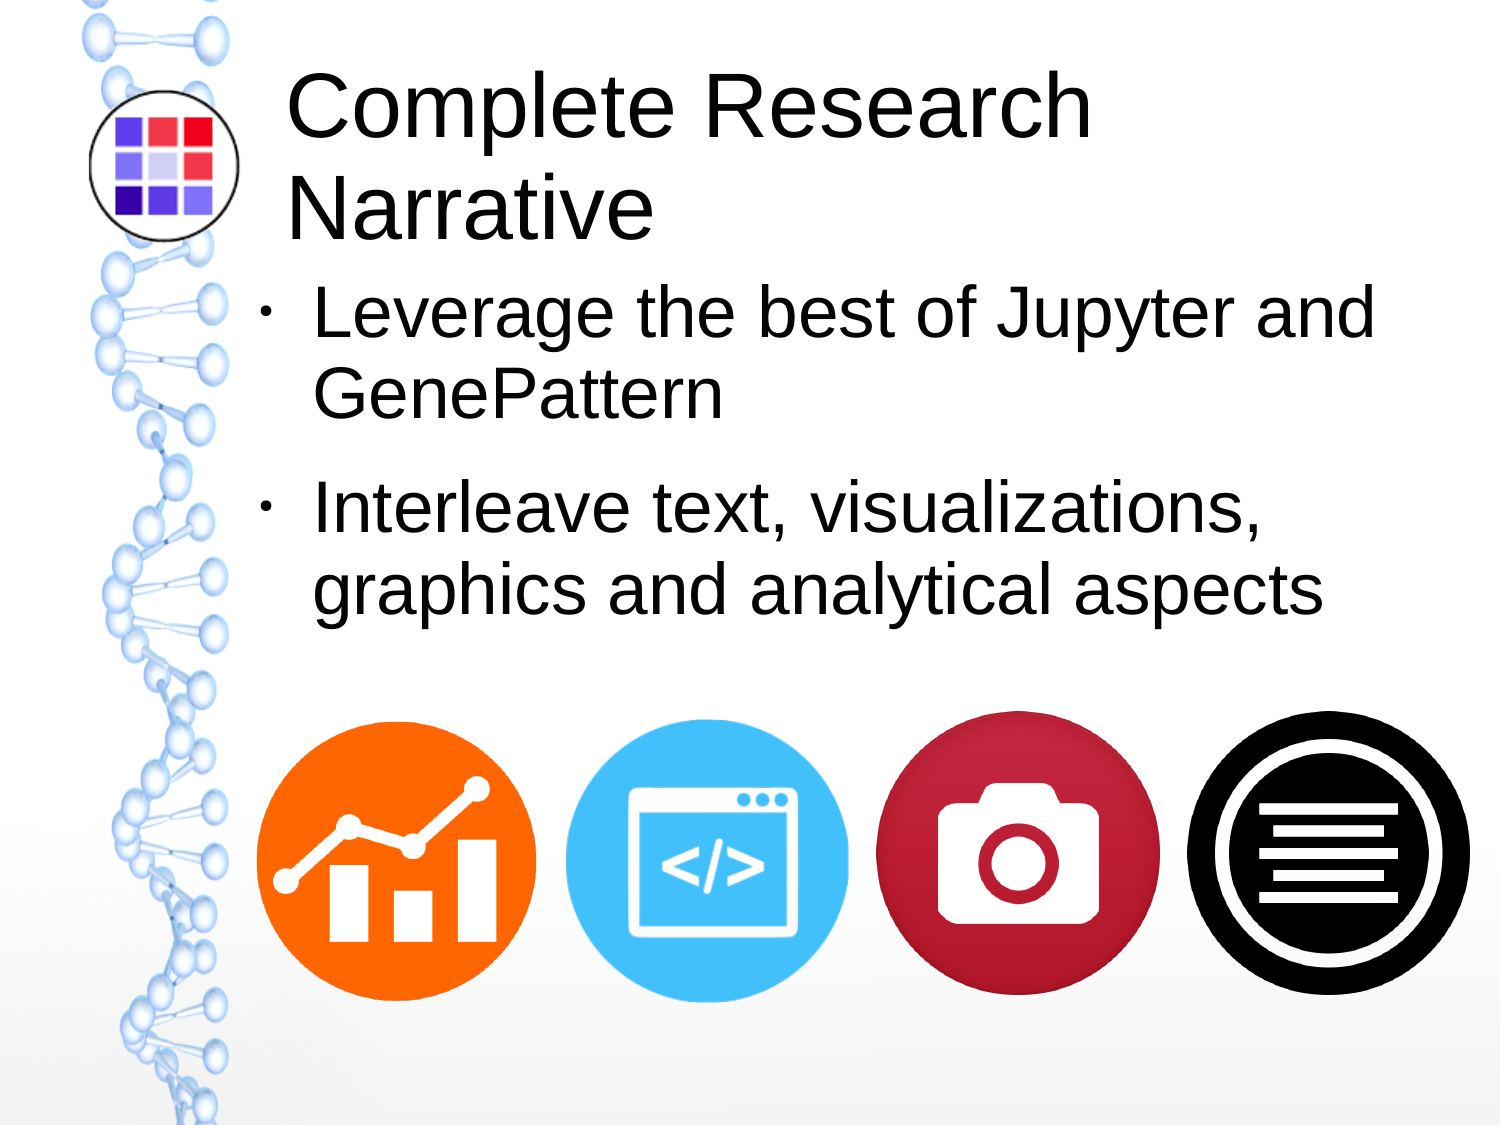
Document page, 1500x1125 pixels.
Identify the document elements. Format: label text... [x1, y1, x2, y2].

title Complete Research Narrative [285, 36, 1426, 271]
list Leverage the best of Jupyter and GenePattern Interleave text, visualizations, graphics and analytical aspects [241, 271, 1447, 924]
picture [0, 0, 1500, 1125]
